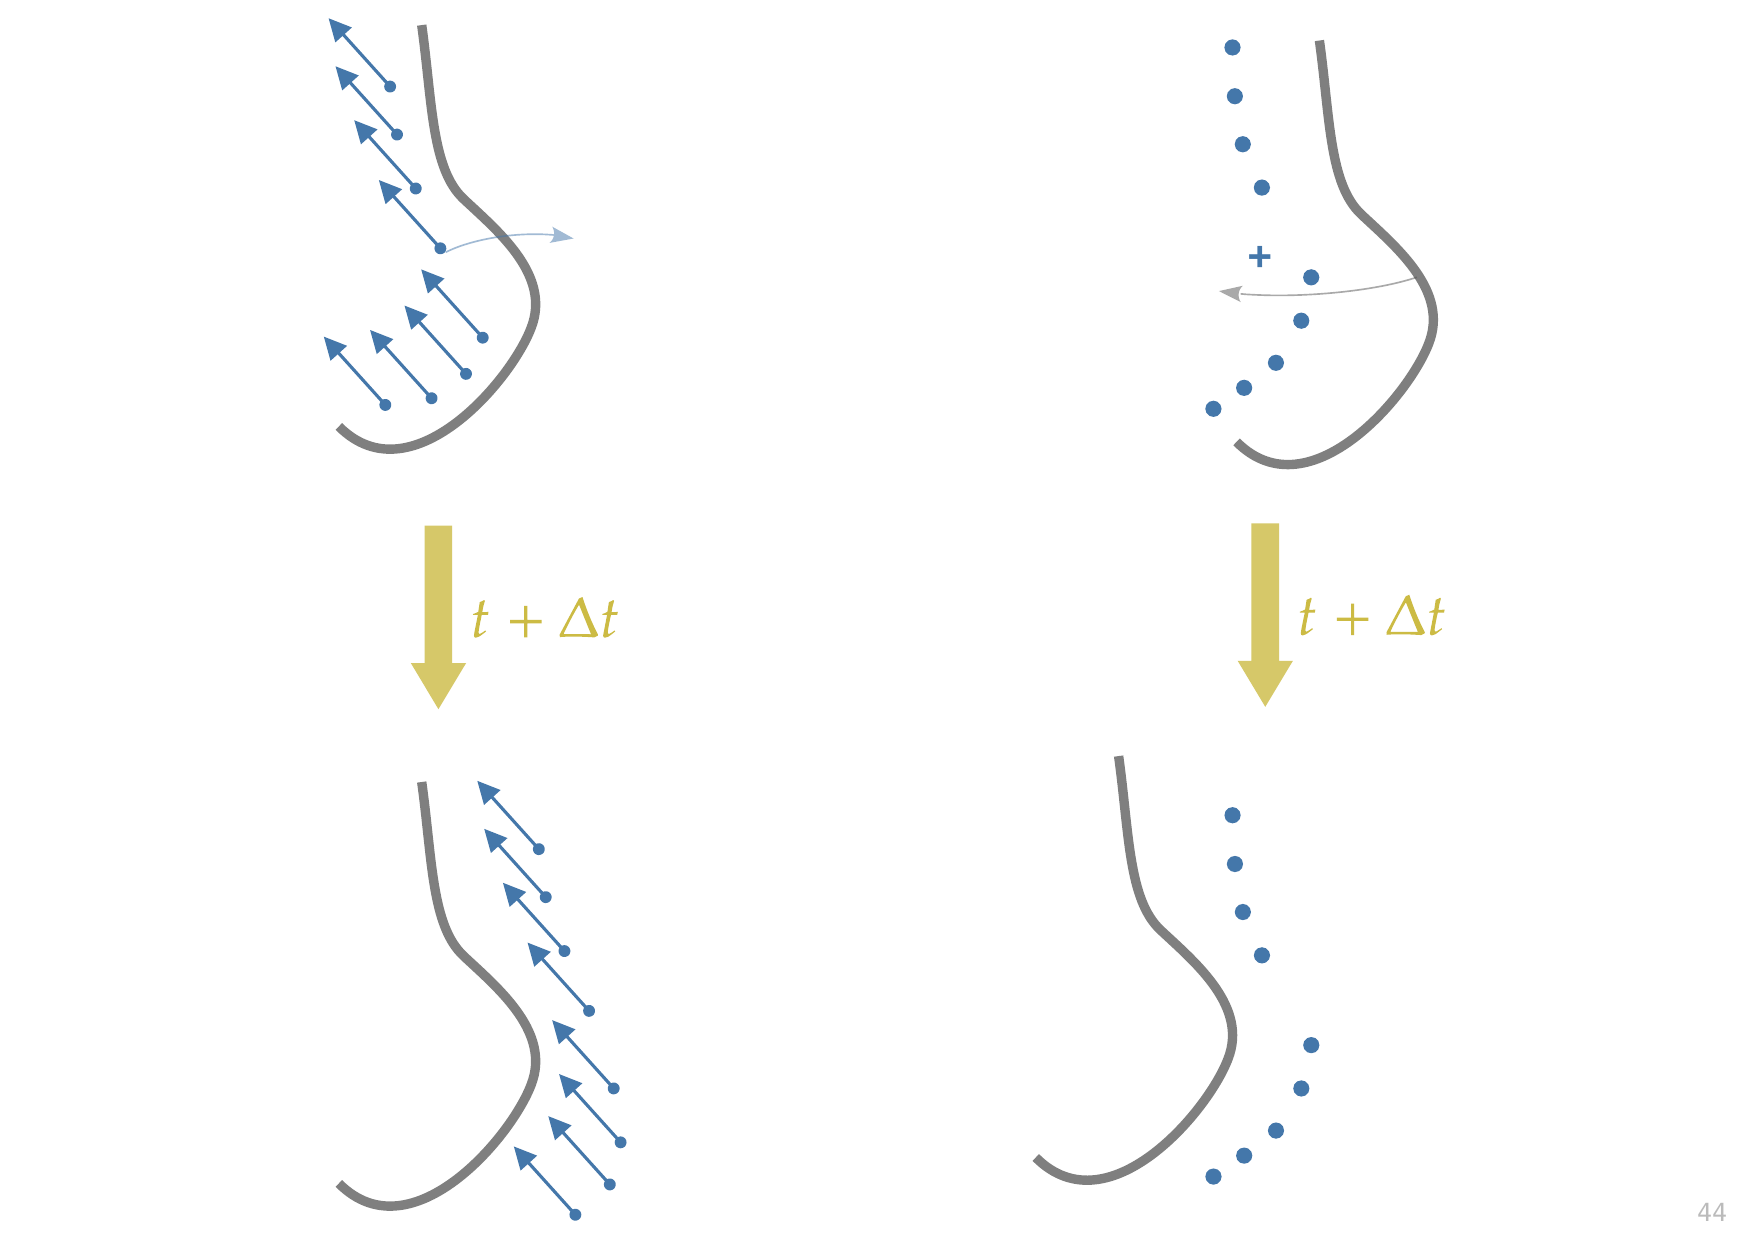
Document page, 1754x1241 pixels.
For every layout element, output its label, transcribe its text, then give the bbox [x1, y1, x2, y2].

text_box [1336, 603, 1369, 636]
text_box [1224, 807, 1241, 824]
text_box [1236, 379, 1253, 396]
text_box [1226, 88, 1243, 105]
text_box [510, 605, 542, 638]
text_box [1237, 523, 1293, 707]
text_box [1226, 855, 1244, 873]
text_box [1267, 354, 1285, 371]
text_box [1303, 1037, 1320, 1054]
text_box [1299, 597, 1316, 636]
text_box [602, 600, 618, 638]
text_box [1293, 1080, 1310, 1097]
text_box + [1232, 218, 1289, 278]
text_box [1205, 1168, 1222, 1185]
text_box [559, 597, 598, 638]
text_box [1236, 1147, 1253, 1164]
text_box [410, 525, 467, 710]
text_box [1234, 903, 1251, 921]
text_box [1253, 179, 1271, 196]
text_box [1253, 947, 1271, 964]
text_box [1386, 594, 1425, 636]
text_box [472, 600, 489, 638]
text_box [1303, 269, 1320, 286]
text_box [1293, 312, 1310, 329]
text_box [1267, 1122, 1285, 1139]
text_box [1429, 597, 1445, 636]
text_box [1205, 400, 1222, 417]
text_box [1224, 39, 1241, 56]
text_box [1234, 136, 1251, 153]
